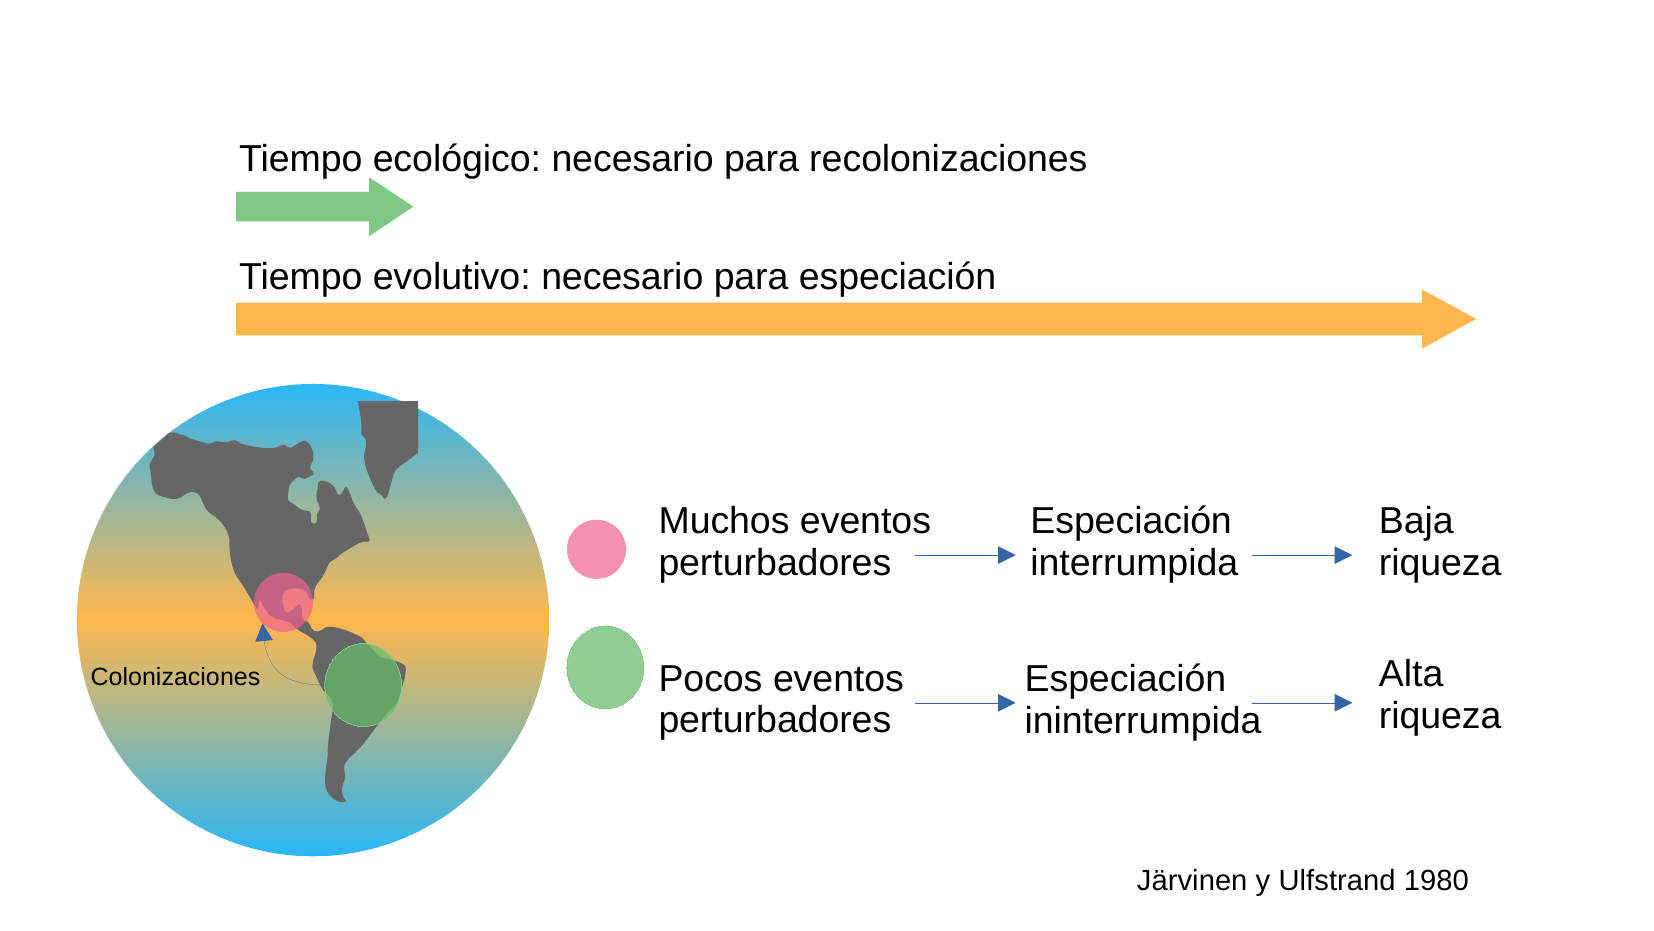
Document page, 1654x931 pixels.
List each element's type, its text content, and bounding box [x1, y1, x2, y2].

text_box Baja riqueza [1364, 491, 1560, 591]
text_box [238, 389, 388, 396]
text_box [76, 450, 149, 655]
text_box [566, 625, 644, 709]
text_box [324, 643, 402, 727]
text_box [566, 519, 627, 579]
text_box Especiación interrumpida [1015, 491, 1364, 591]
text_box Tiempo ecológico: necesario para recolonizaciones [224, 129, 1152, 229]
text_box Muchos eventos perturbadores [643, 491, 1015, 591]
text_box Tiempo evolutivo: necesario para especiación [224, 248, 1241, 389]
picture [149, 396, 419, 803]
text_box Pocos eventos perturbadores [643, 649, 1009, 749]
text_box [369, 229, 381, 237]
text_box [1241, 289, 1477, 349]
text_box [253, 572, 314, 632]
text_box [163, 408, 550, 857]
text_box Järvinen y Ulfstrand 1980 [1122, 856, 1654, 904]
text_box [90, 699, 149, 791]
text_box Especiación ininterrumpida [1009, 649, 1394, 749]
text_box Colonizaciones [75, 655, 276, 699]
text_box Alta riqueza [1364, 645, 1560, 745]
